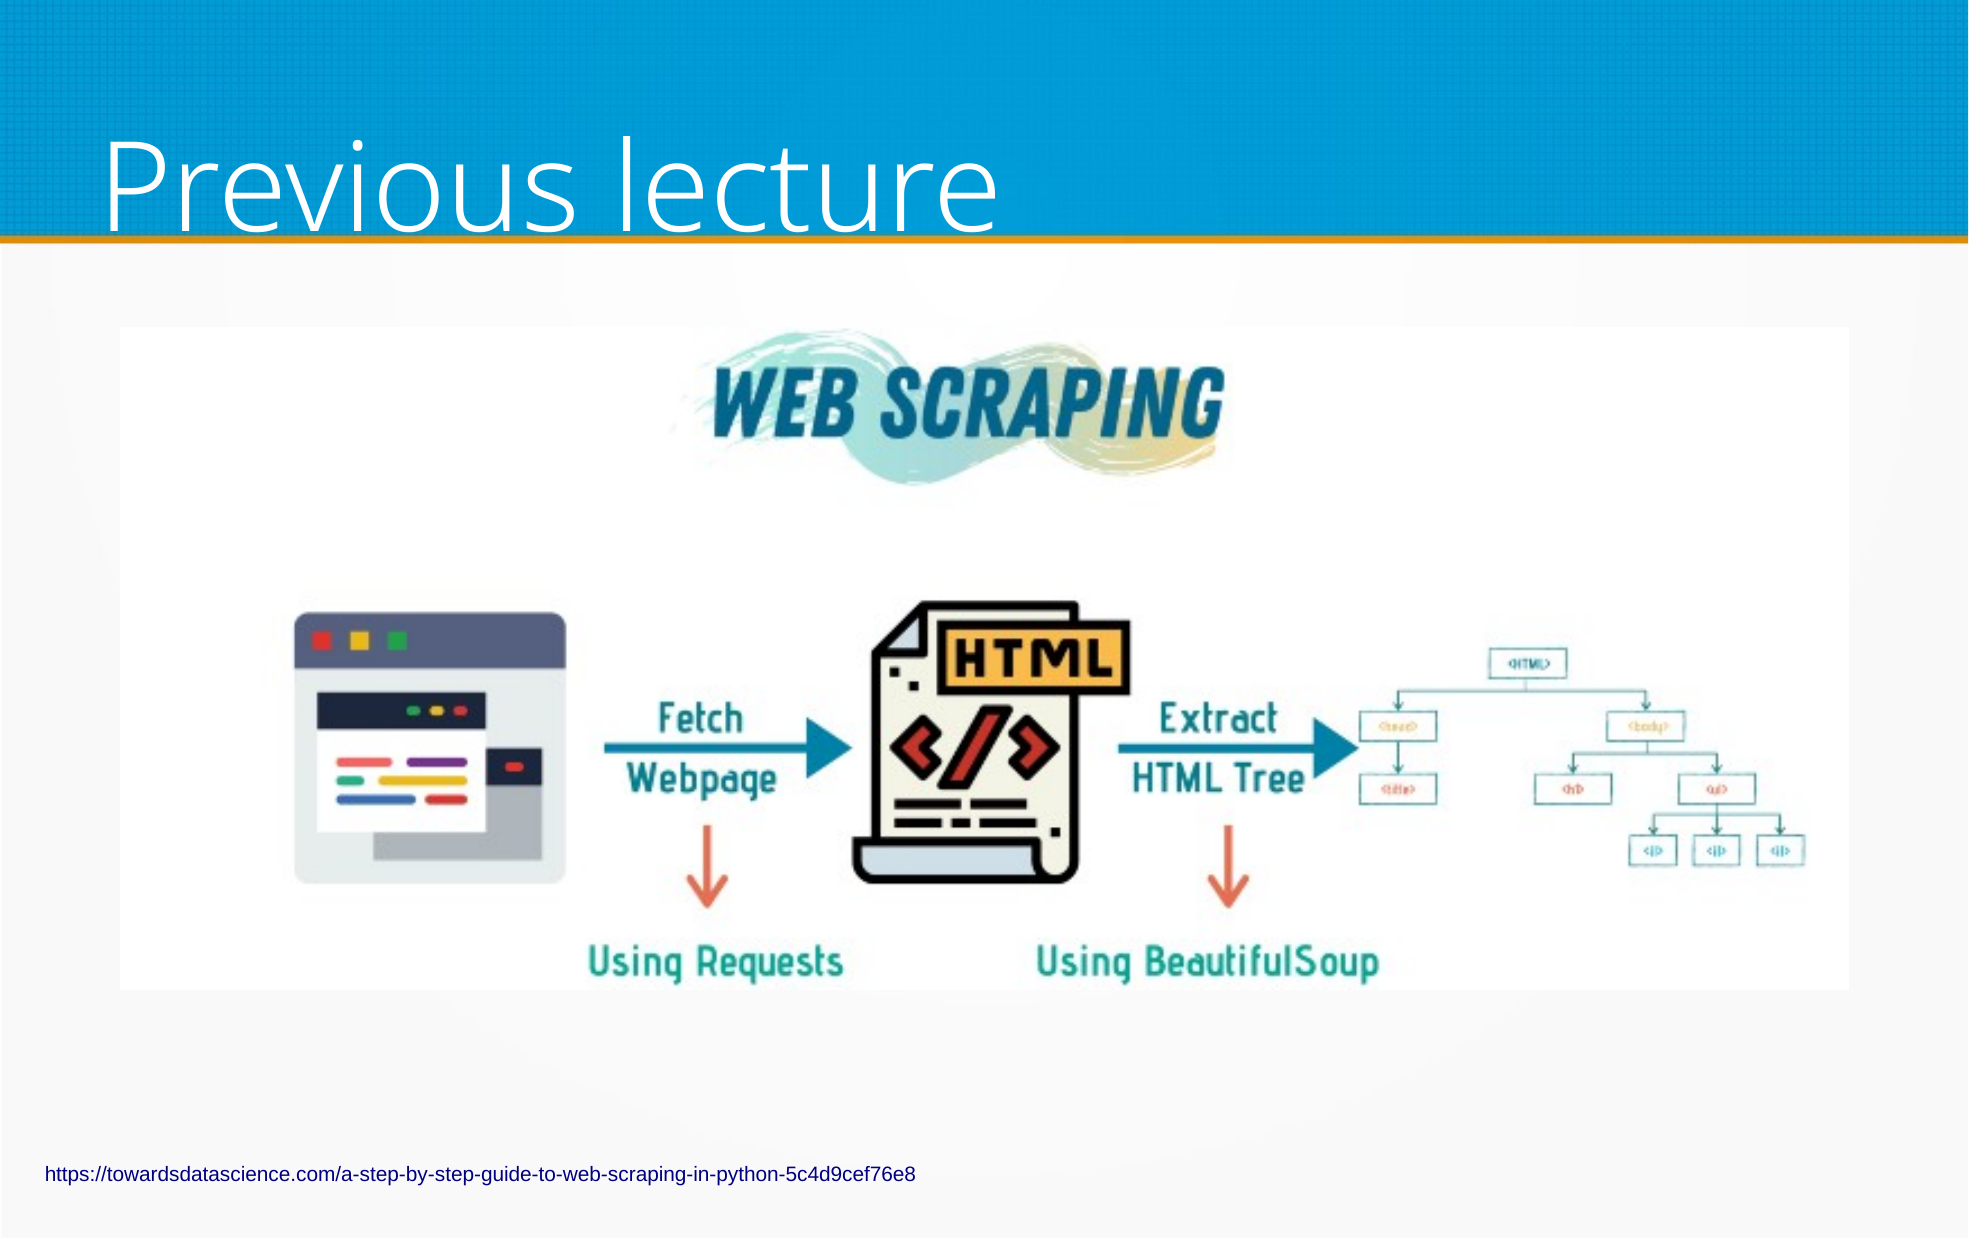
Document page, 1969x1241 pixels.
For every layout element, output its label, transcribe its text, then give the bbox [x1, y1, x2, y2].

text_box https://towardsdatascience.com/a-step-by-step-guide-to-web-scraping-in-python-5c4d9cef76e8 [30, 1155, 931, 1194]
picture [0, 233, 1969, 1241]
title Previous lecture [98, 49, 1870, 257]
